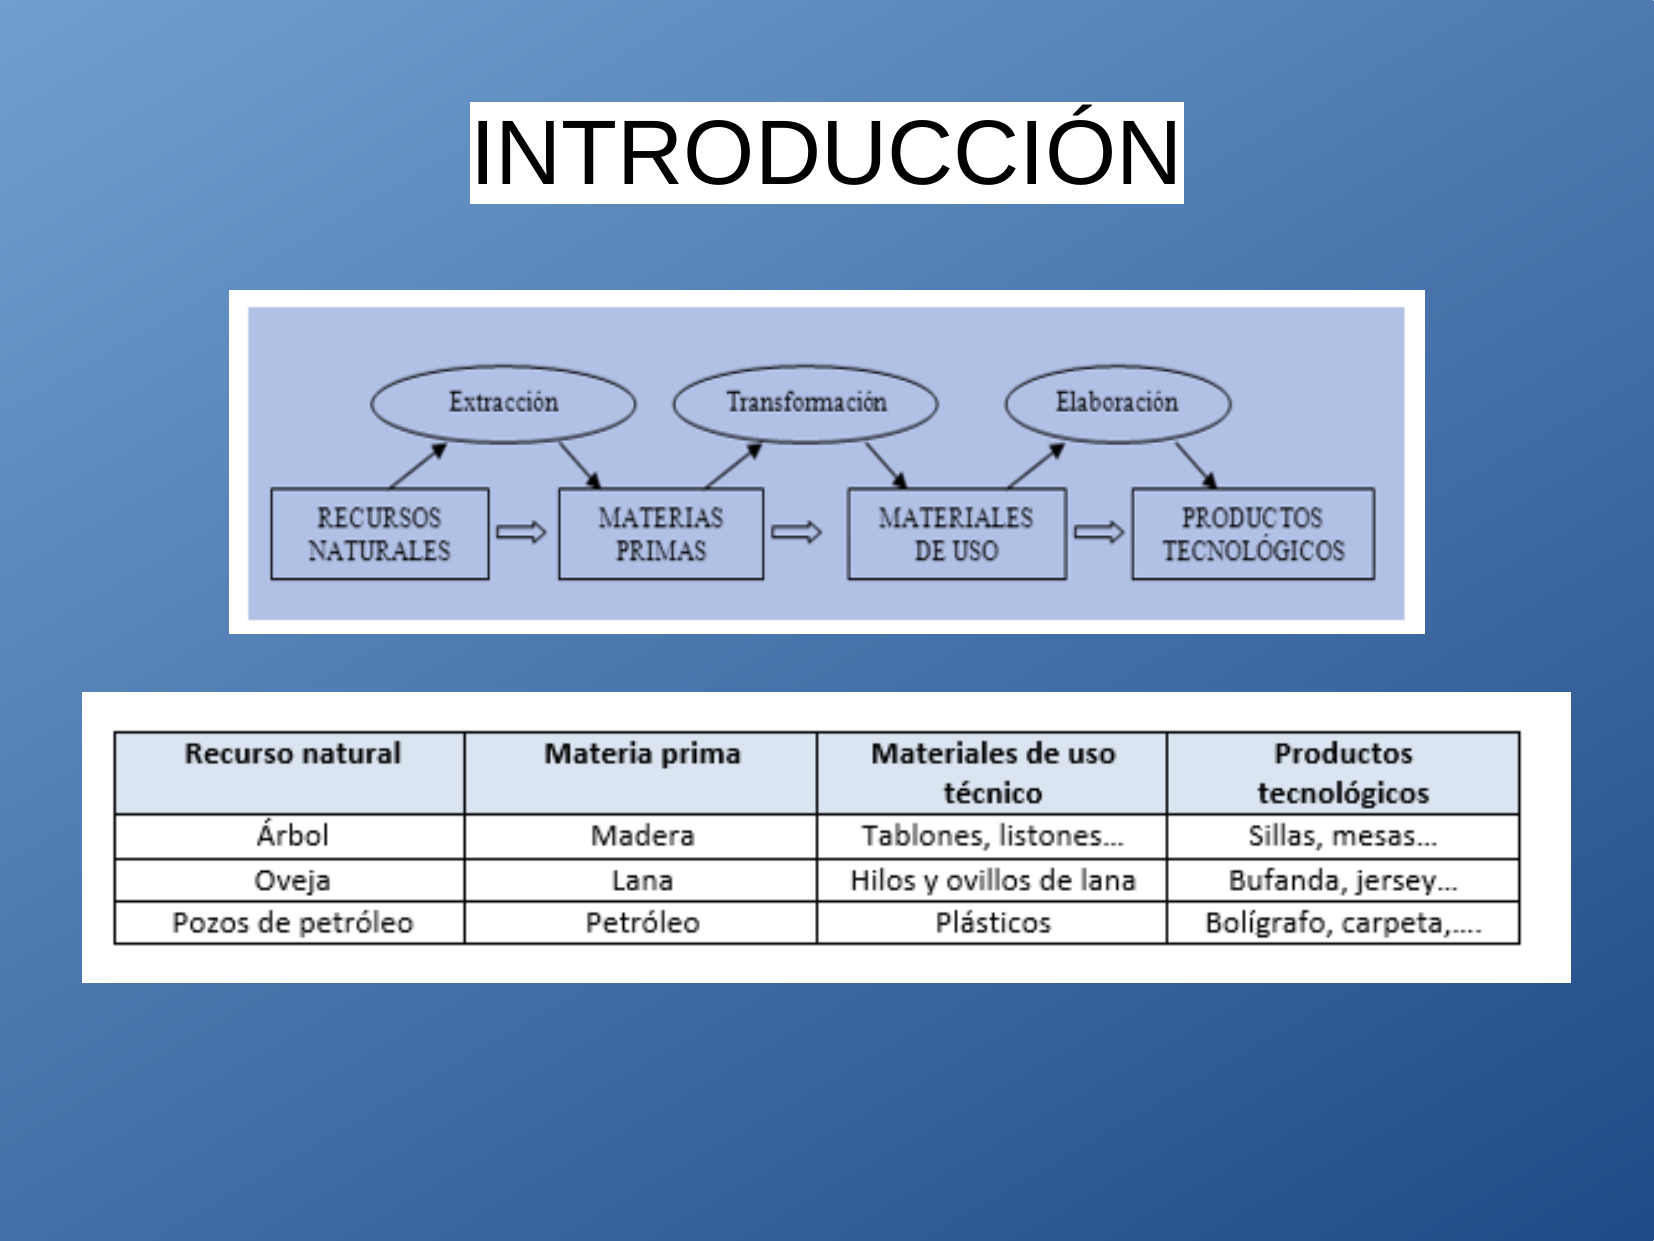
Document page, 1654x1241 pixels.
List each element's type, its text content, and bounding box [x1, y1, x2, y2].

title INTRODUCCIÓN [82, 49, 1571, 257]
picture [82, 692, 1571, 983]
picture [229, 290, 1425, 634]
